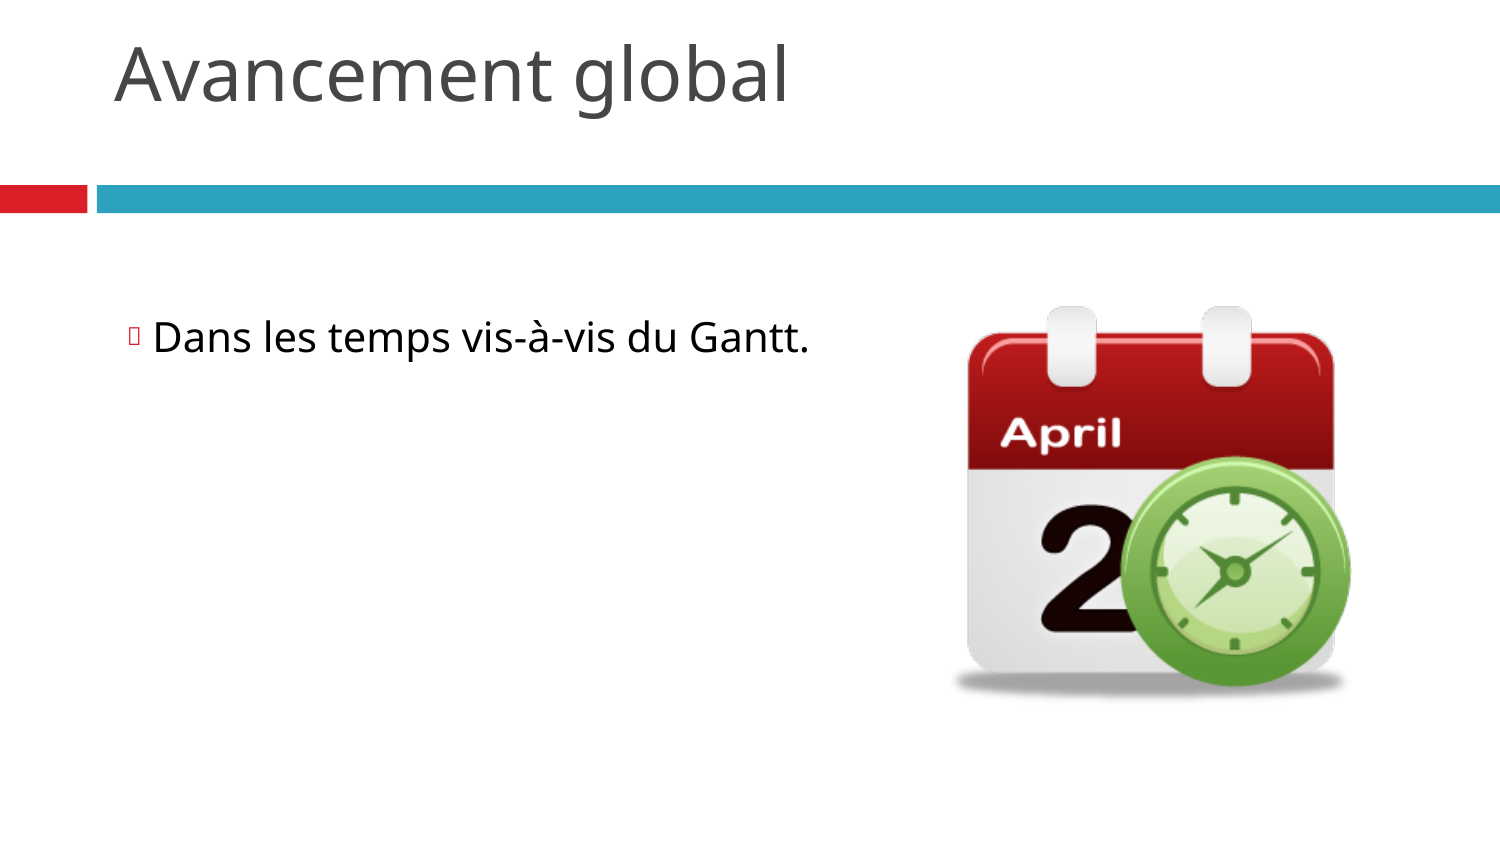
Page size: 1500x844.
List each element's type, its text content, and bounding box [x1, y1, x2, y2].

list Dans les temps vis-à-vis du Gantt. [112, 303, 904, 729]
picture [951, 304, 1352, 705]
title Avancement global [99, 19, 1438, 185]
